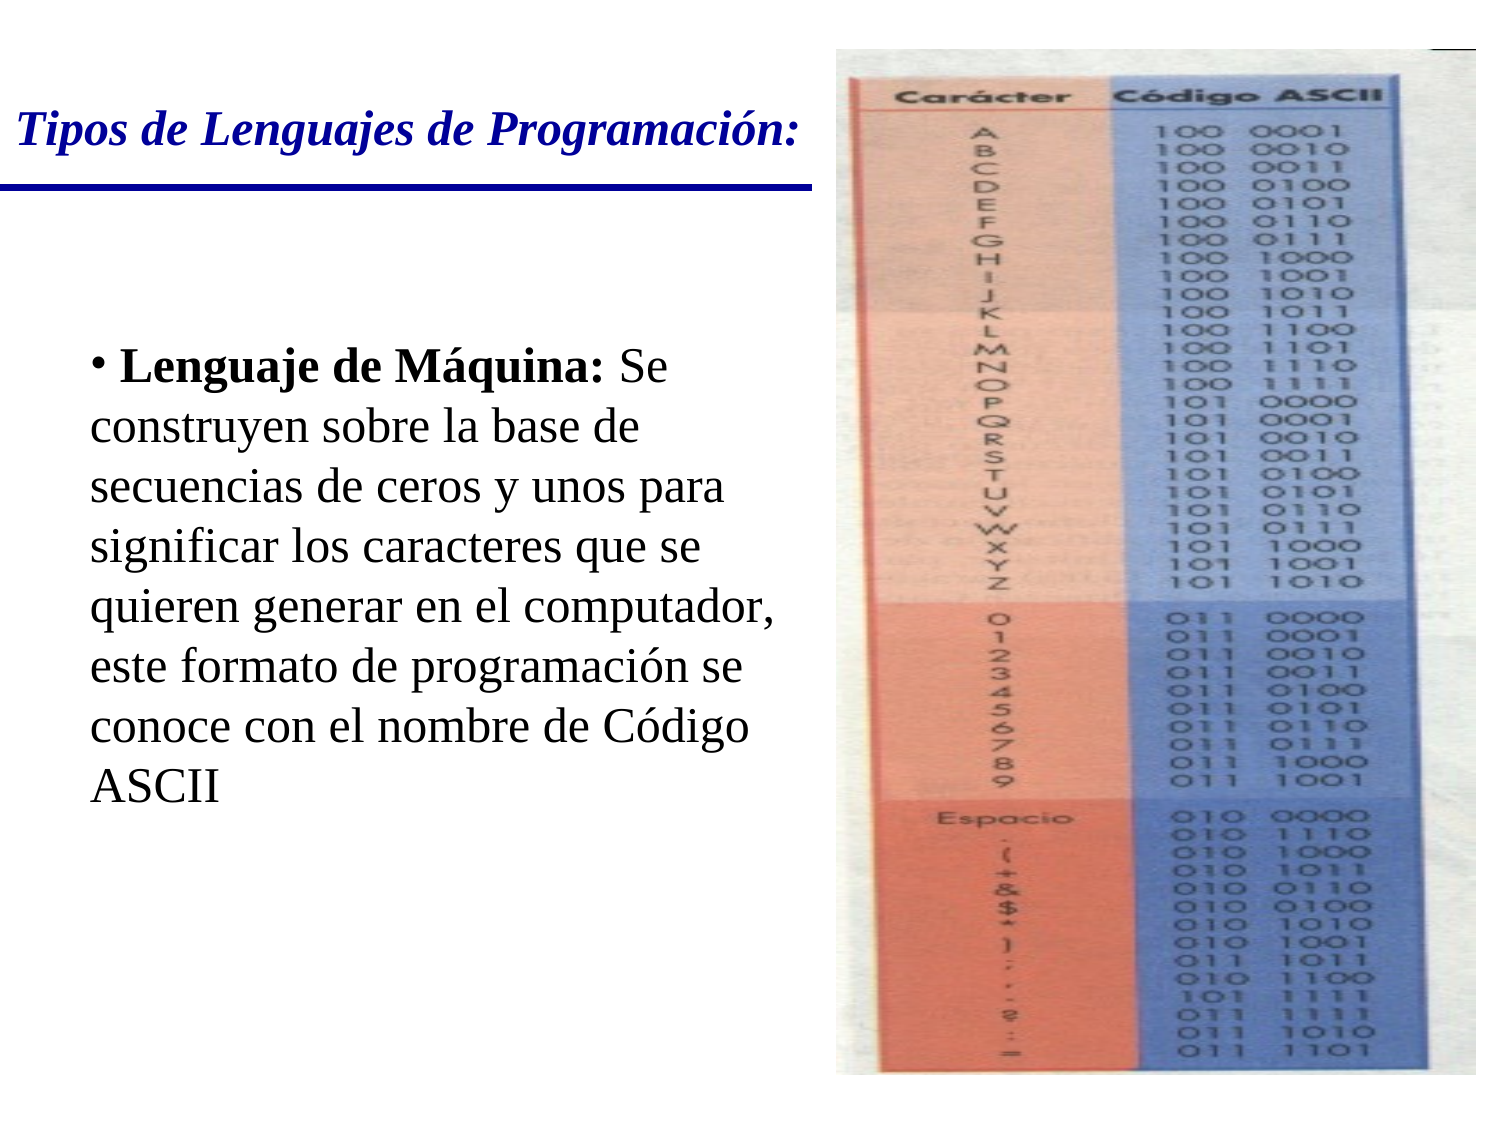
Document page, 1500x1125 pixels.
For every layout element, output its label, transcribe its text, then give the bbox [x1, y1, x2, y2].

text_box Lenguaje de Máquina: Se construyen sobre la base de secuencias de ceros y unos para significar los caracteres que se quieren generar en el computador, este formato de programación se conoce con el nombre de Código ASCII [75, 324, 826, 821]
picture [836, 49, 1476, 1075]
text_box Tipos de Lenguajes de Programación: [0, 87, 836, 163]
